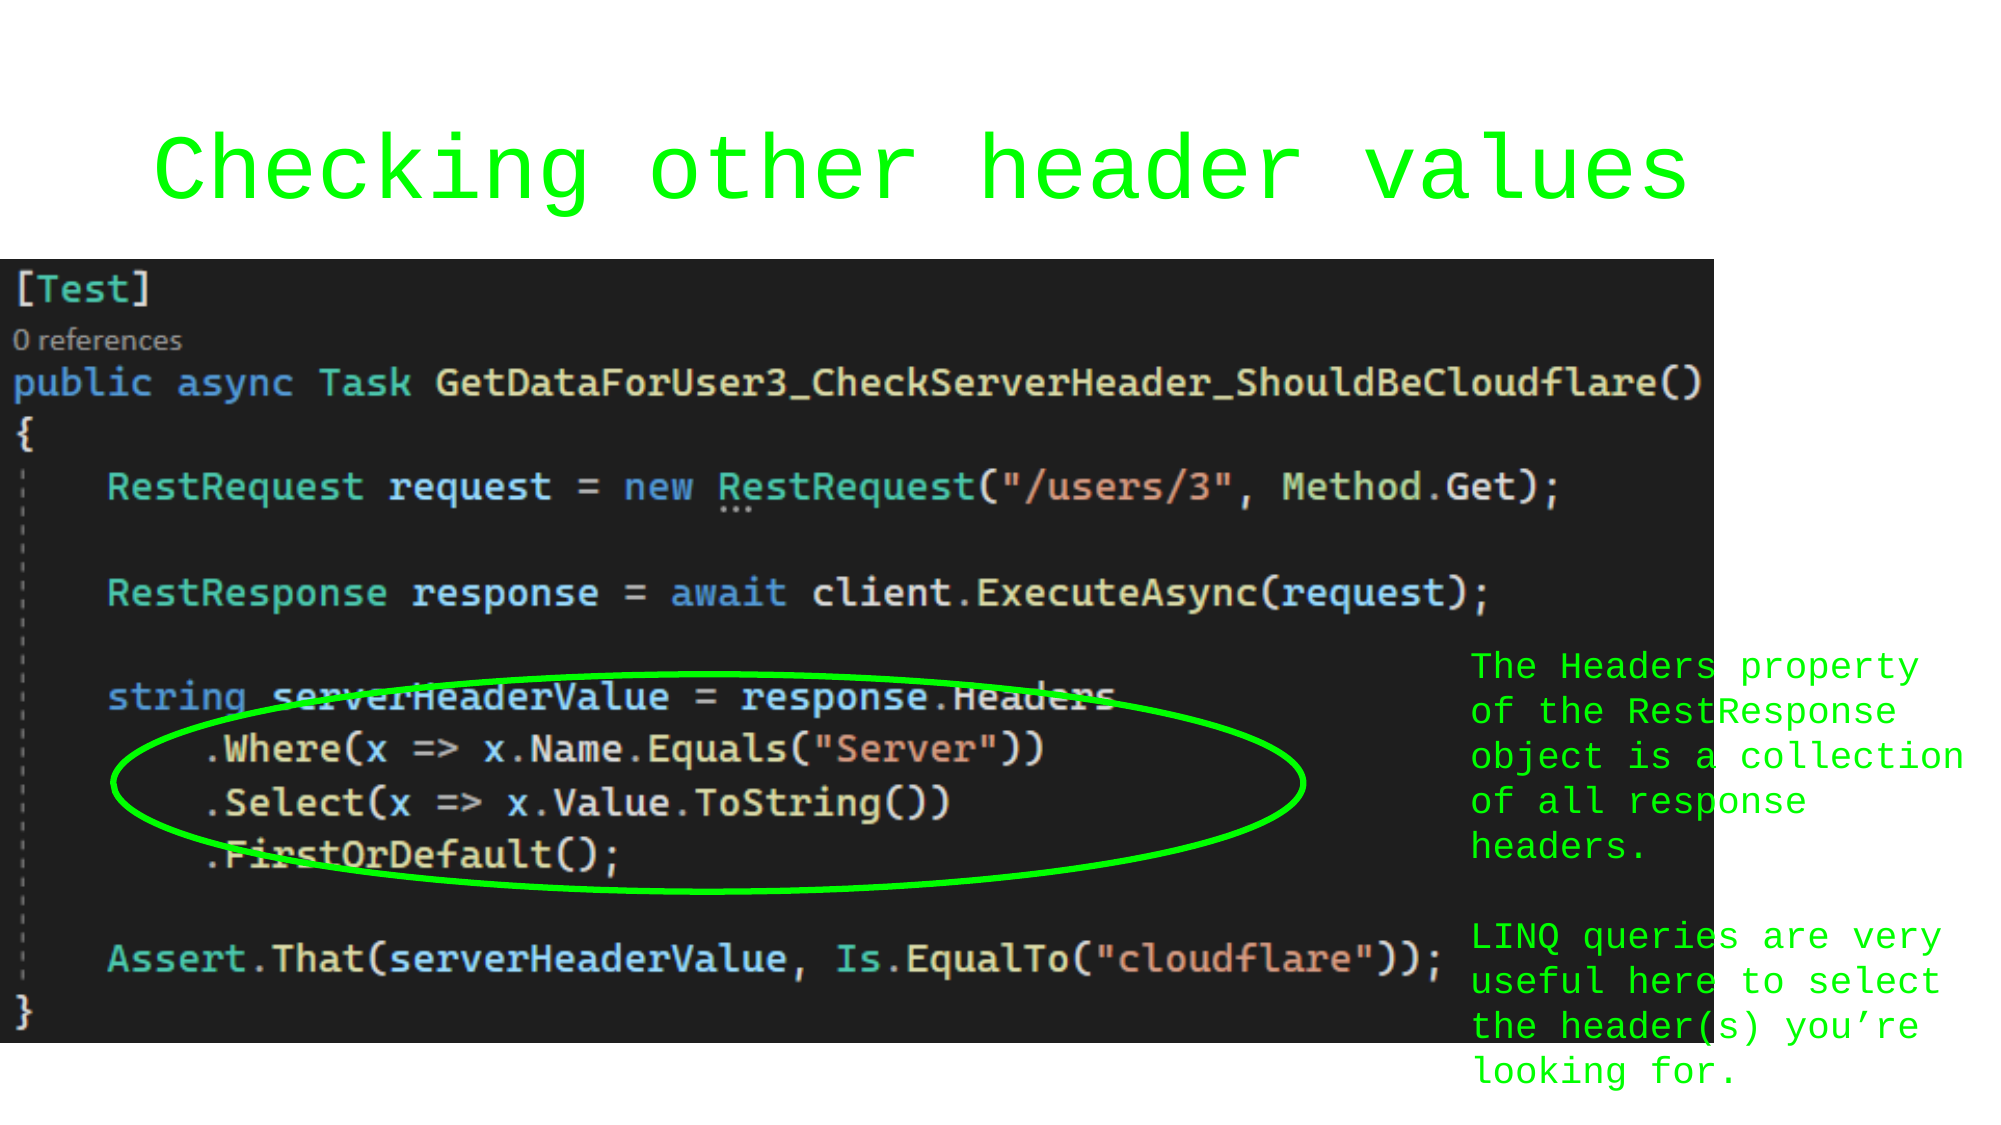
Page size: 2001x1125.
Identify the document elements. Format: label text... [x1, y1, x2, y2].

picture [0, 260, 1714, 1043]
text_box The Headers property of the RestResponse object is a collection of all response headers. LINQ queries are very useful here to select the header(s) you’re looking for. [1455, 633, 2000, 1104]
title Checking other header values [137, 59, 1863, 278]
